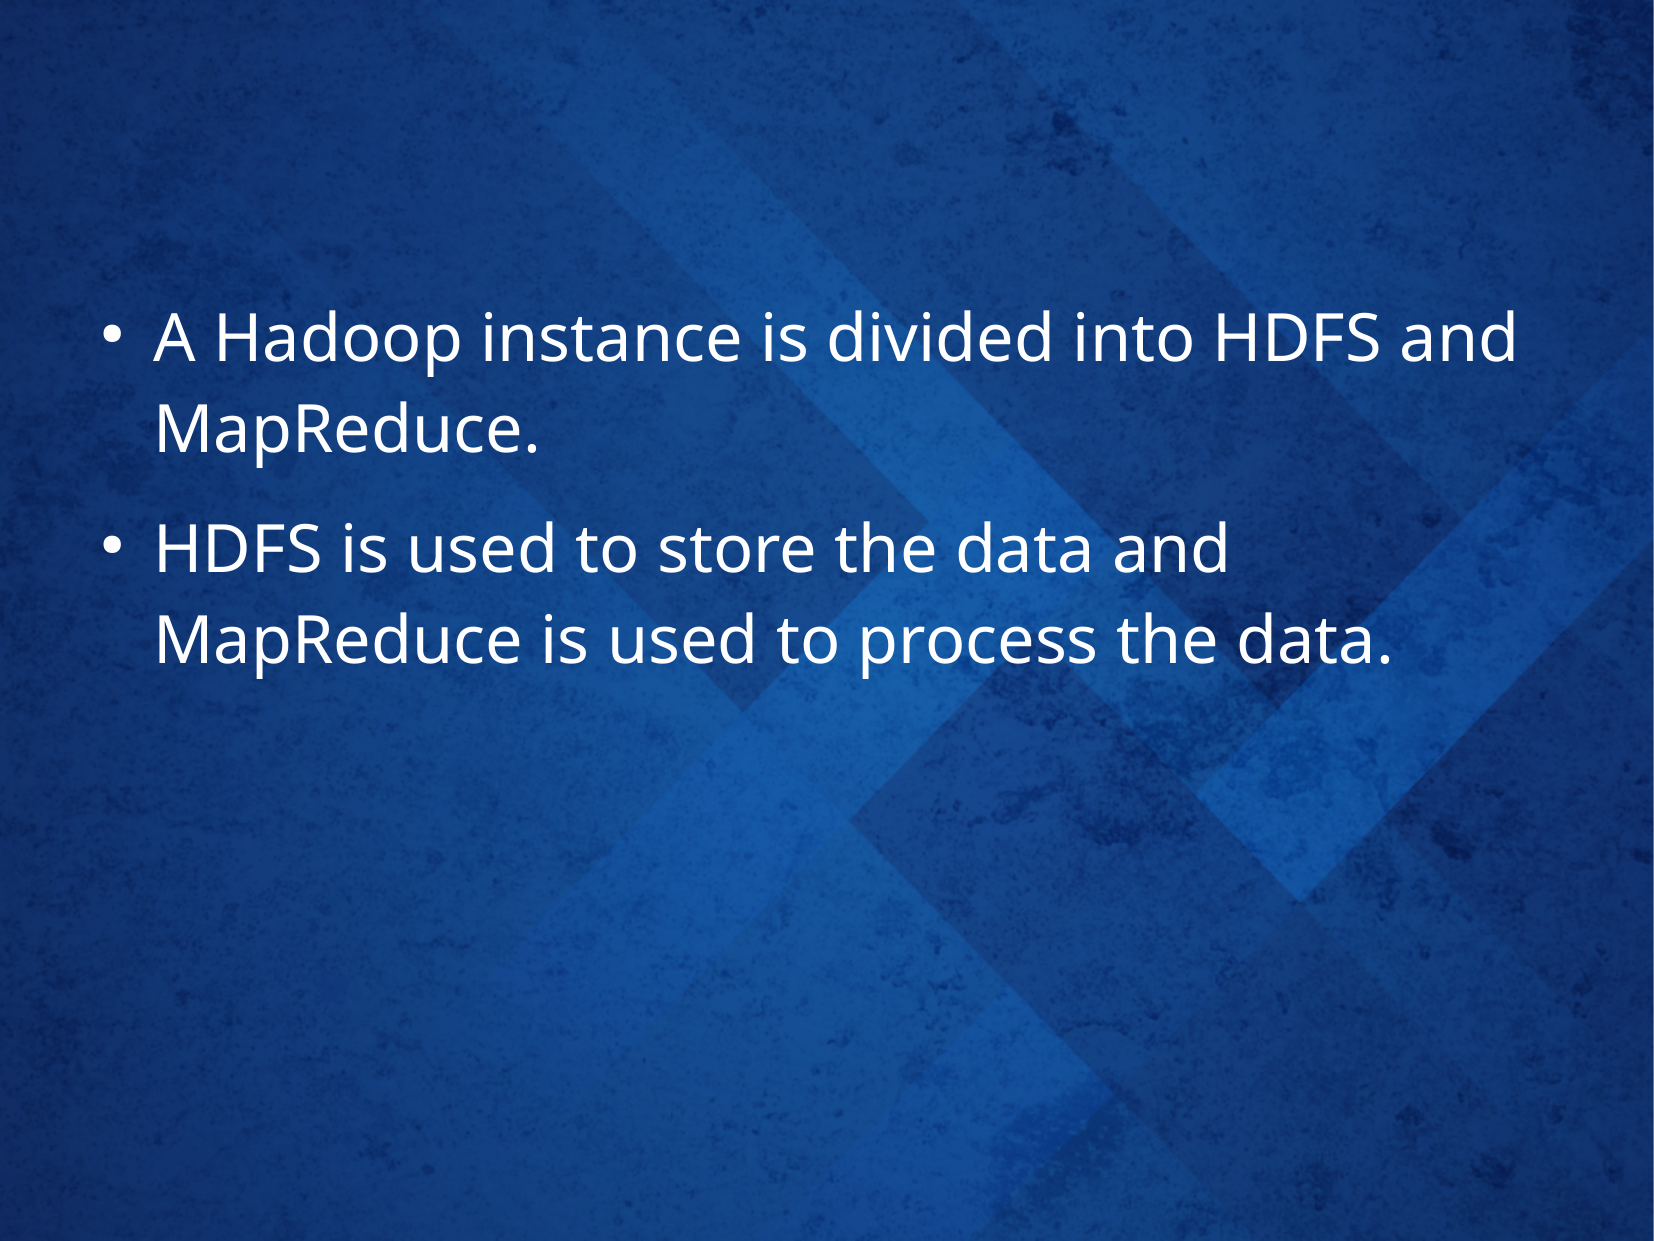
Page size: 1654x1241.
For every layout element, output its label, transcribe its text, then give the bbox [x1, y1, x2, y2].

list A Hadoop instance is divided into HDFS and MapReduce. HDFS is used to store the data and MapReduce is used to process the data. [82, 290, 1538, 1010]
picture [0, 0, 1654, 1241]
